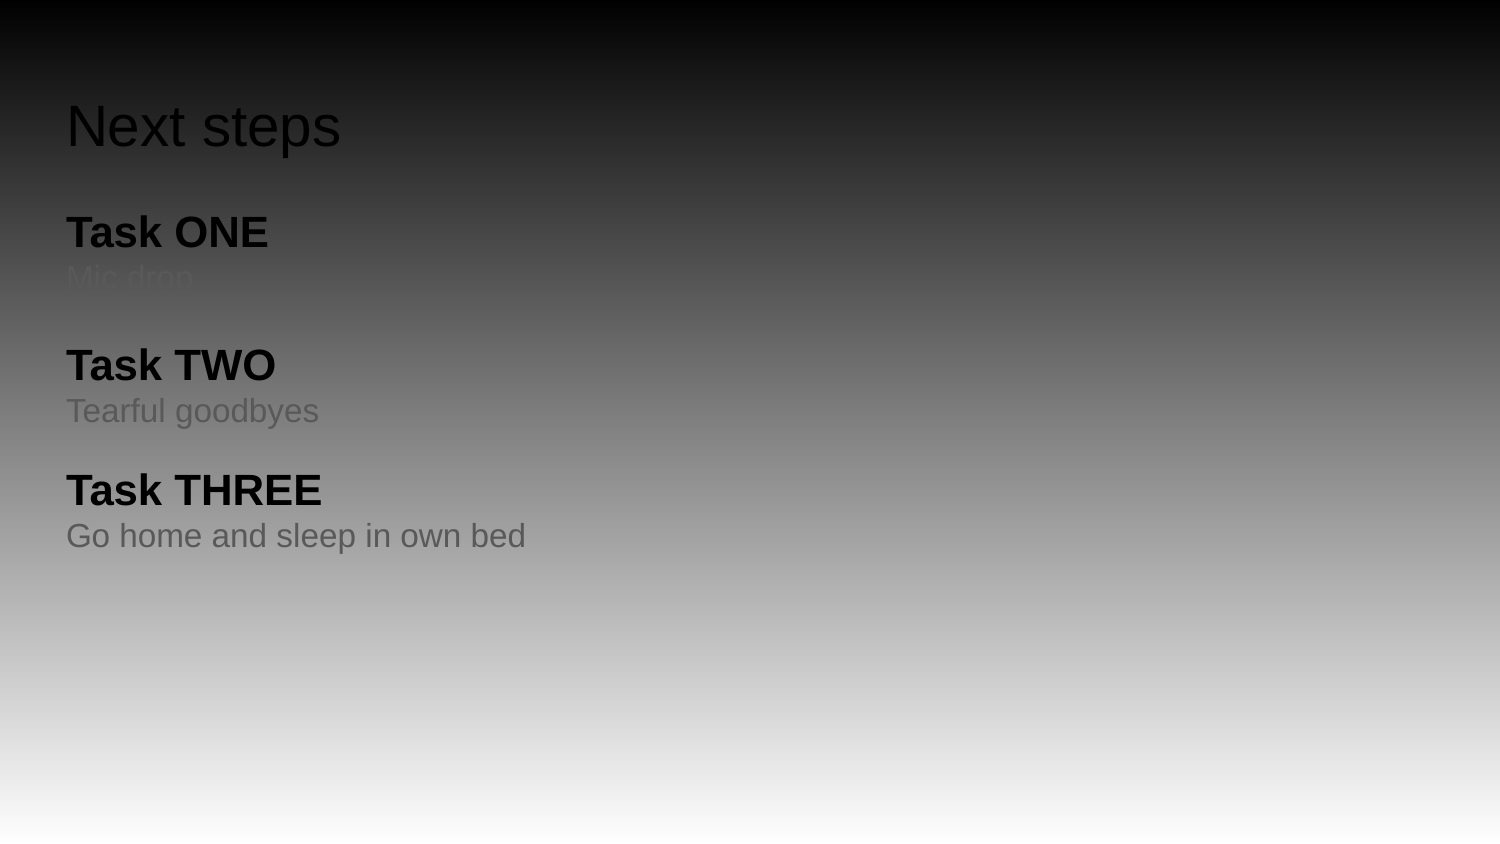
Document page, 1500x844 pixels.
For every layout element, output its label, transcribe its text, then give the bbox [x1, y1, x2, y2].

title Next steps [51, 72, 1449, 167]
list Task ONE Mic drop Task TWO Tearful goodbyes Task THREE Go home and sleep in own bed [51, 189, 1449, 750]
